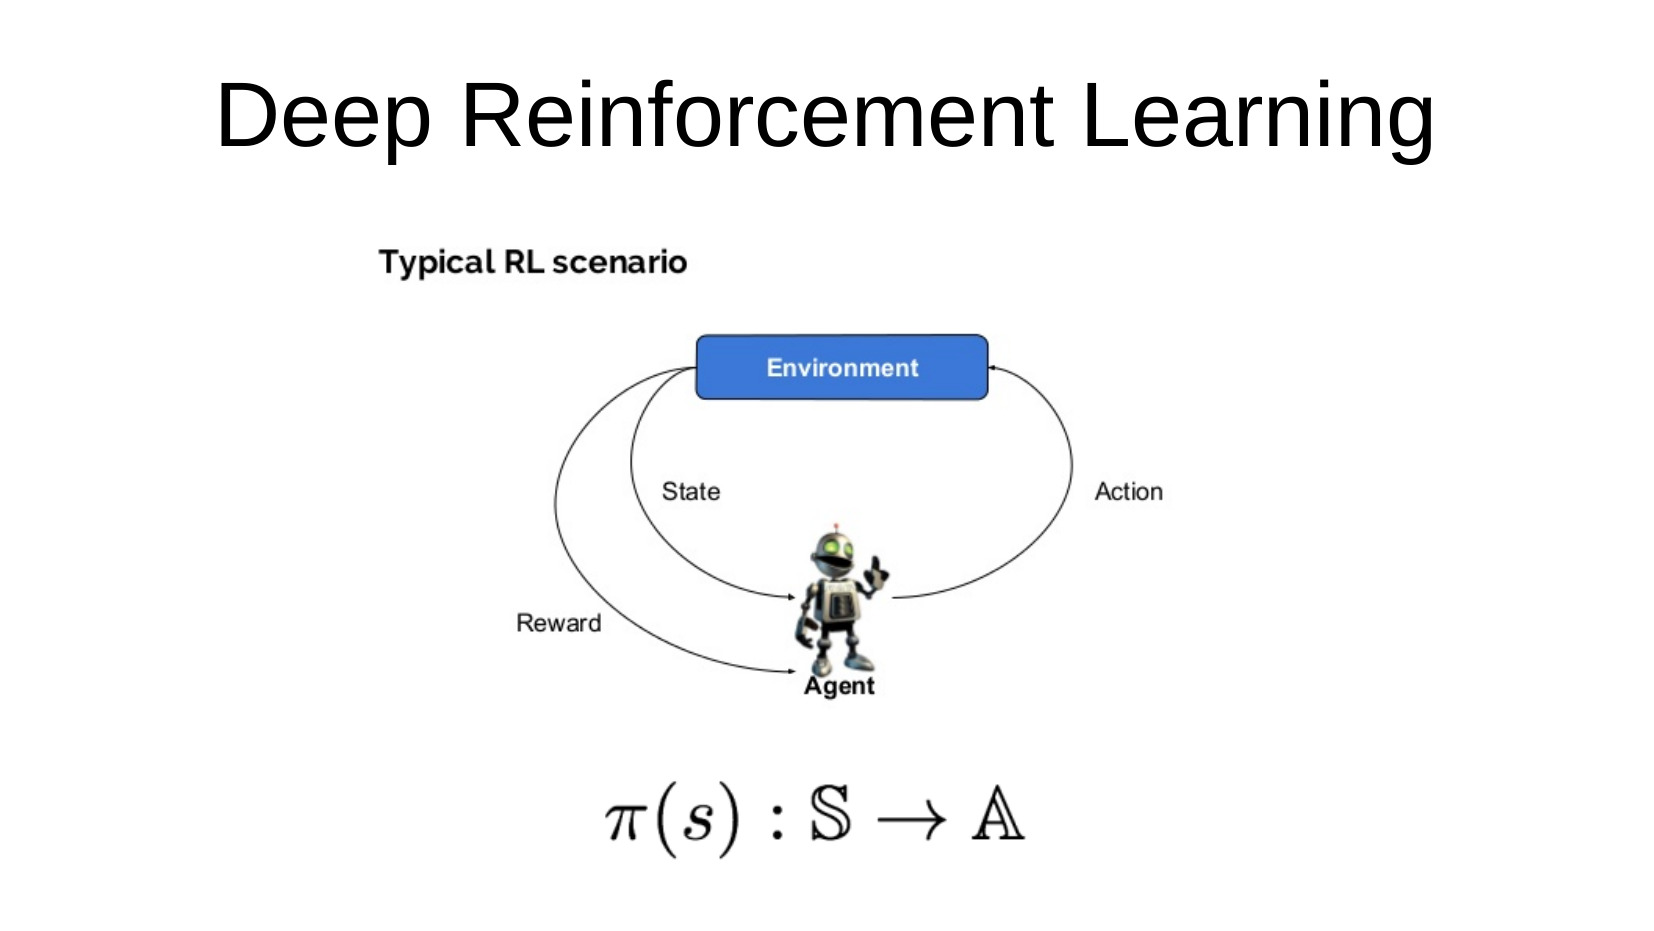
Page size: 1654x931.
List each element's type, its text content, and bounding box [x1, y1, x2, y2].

title Deep Reinforcement Learning [82, 37, 1571, 193]
picture [590, 763, 1052, 875]
picture [377, 185, 1193, 721]
